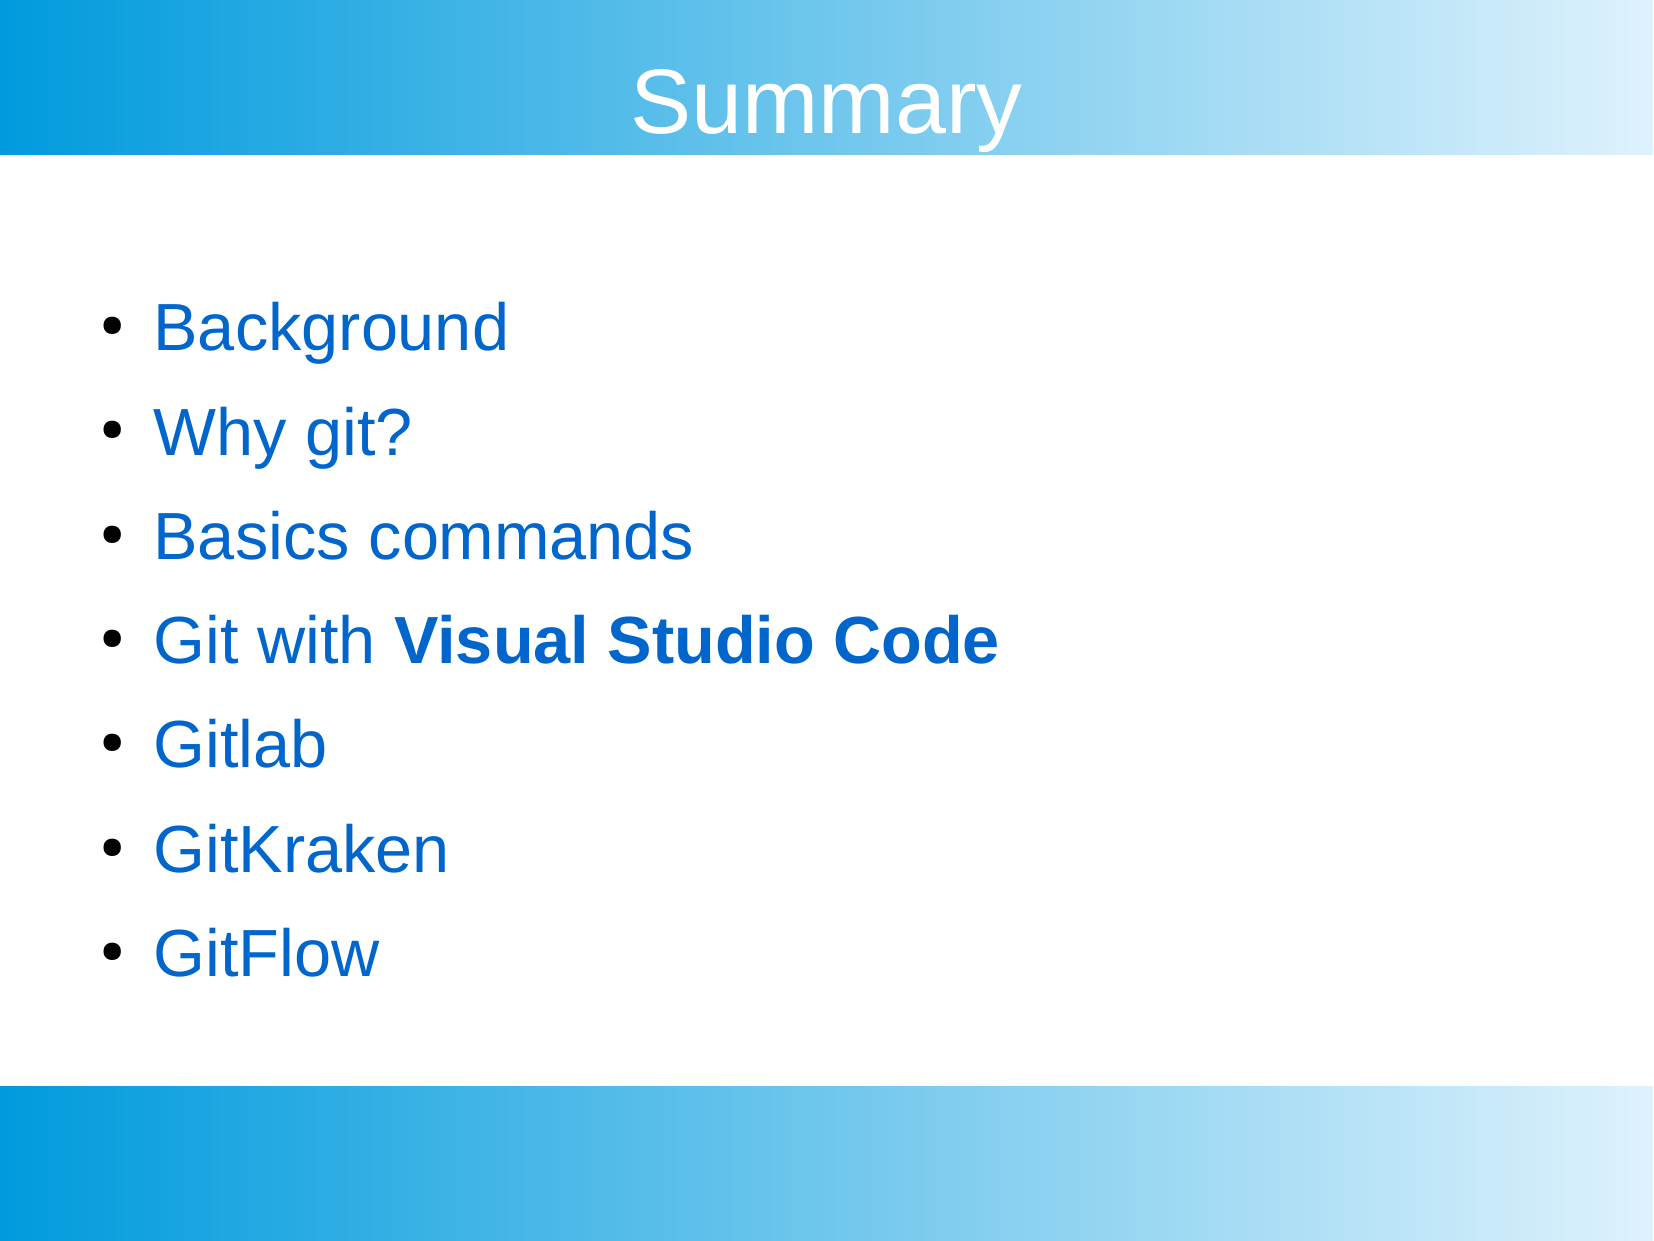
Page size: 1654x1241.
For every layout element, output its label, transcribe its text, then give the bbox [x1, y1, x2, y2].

list Background Why git? Basics commands Git with Visual Studio Code Gitlab GitKraken GitFlow [82, 290, 1571, 1010]
title Summary [82, 49, 1571, 155]
